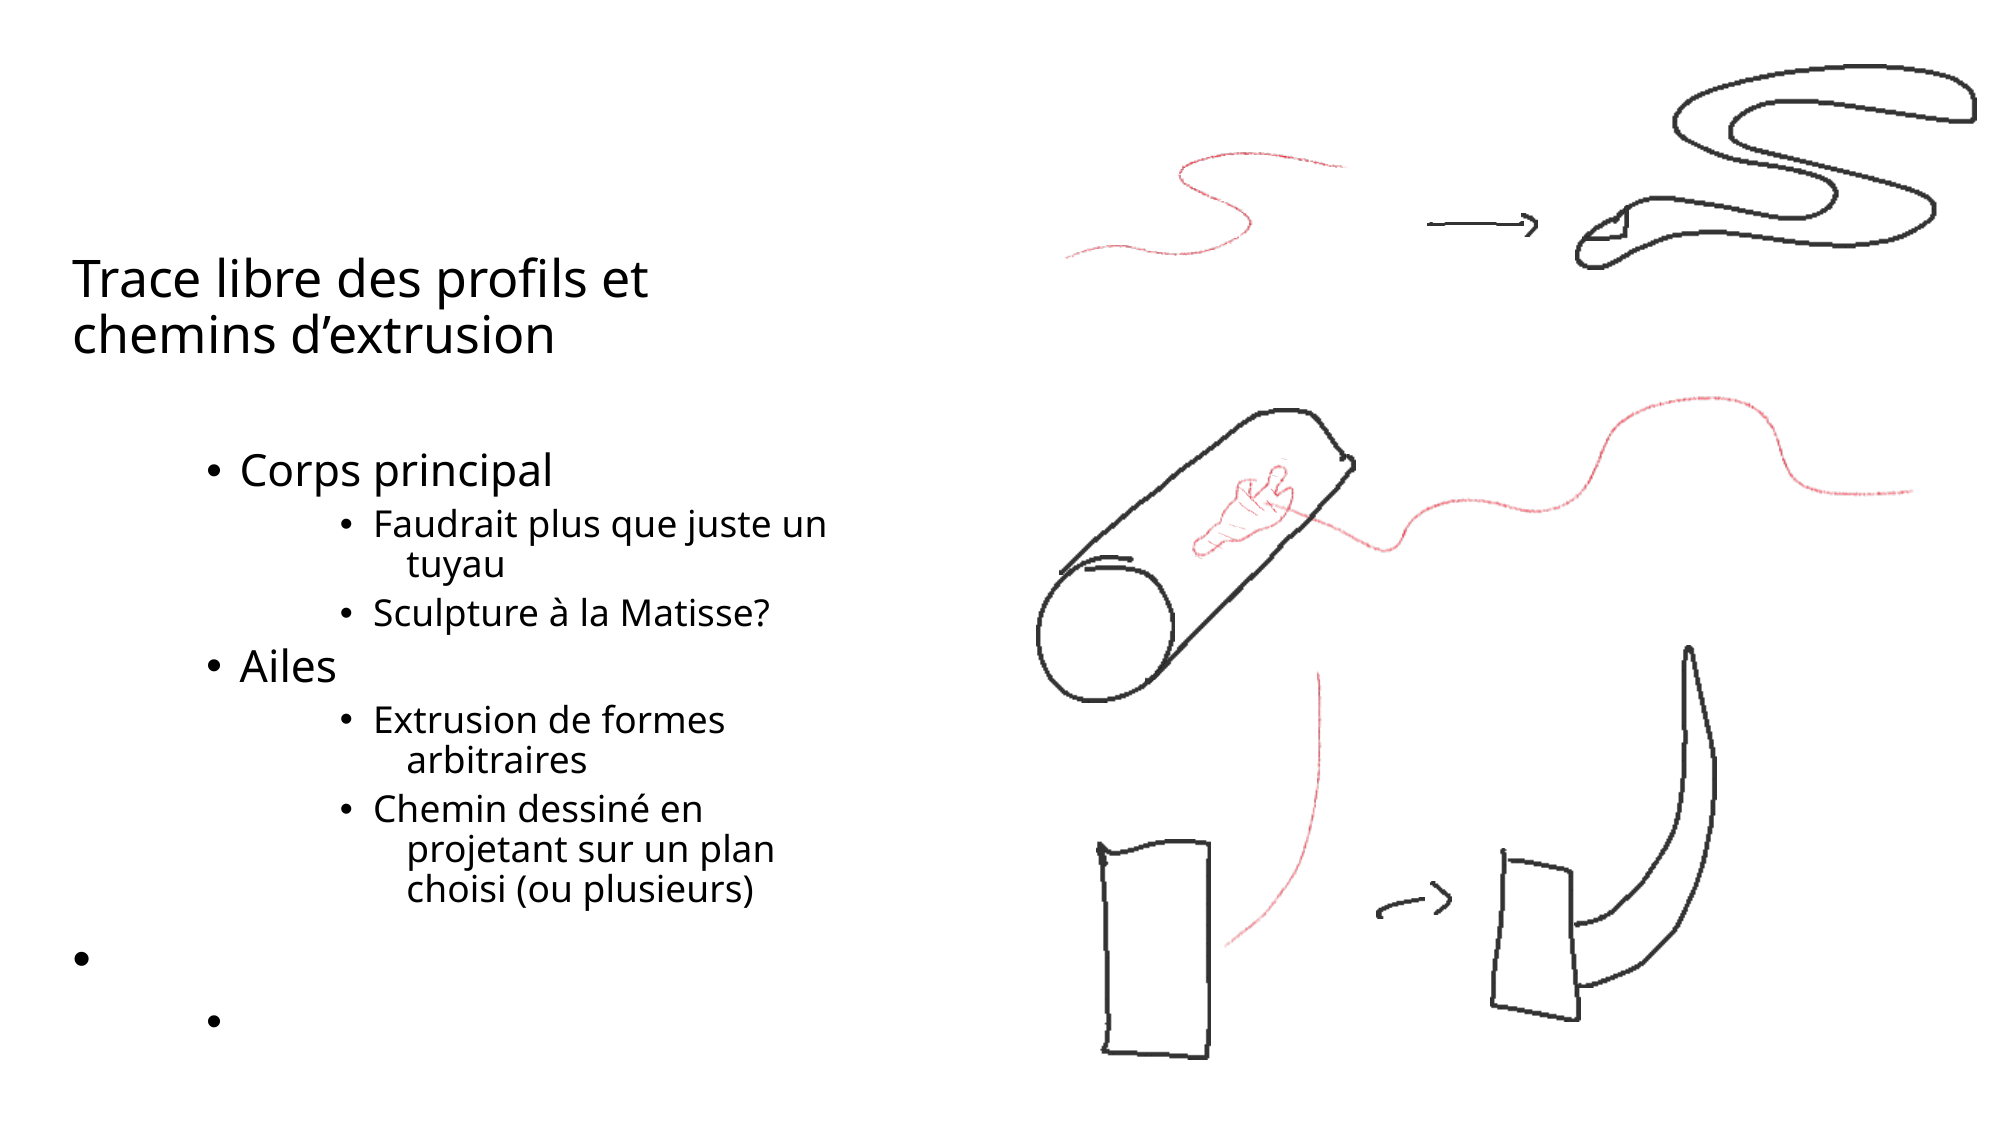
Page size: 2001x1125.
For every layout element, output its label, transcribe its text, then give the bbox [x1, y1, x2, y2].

picture [1376, 897, 1425, 919]
picture [1036, 380, 1922, 966]
picture [1059, 137, 1358, 275]
picture [1575, 64, 1977, 270]
picture [1096, 839, 1211, 1060]
picture [1490, 645, 1717, 1022]
list Trace libre des profils et chemins d’extrusion Corps principal Faudrait plus que juste un tuyau Sculpture à la Matisse? Ailes Extrusion de formes arbitraires Chemin dessiné en projetant sur un plan choisi (ou plusieurs) [57, 245, 855, 924]
picture [1430, 881, 1452, 915]
picture [1427, 213, 1538, 237]
